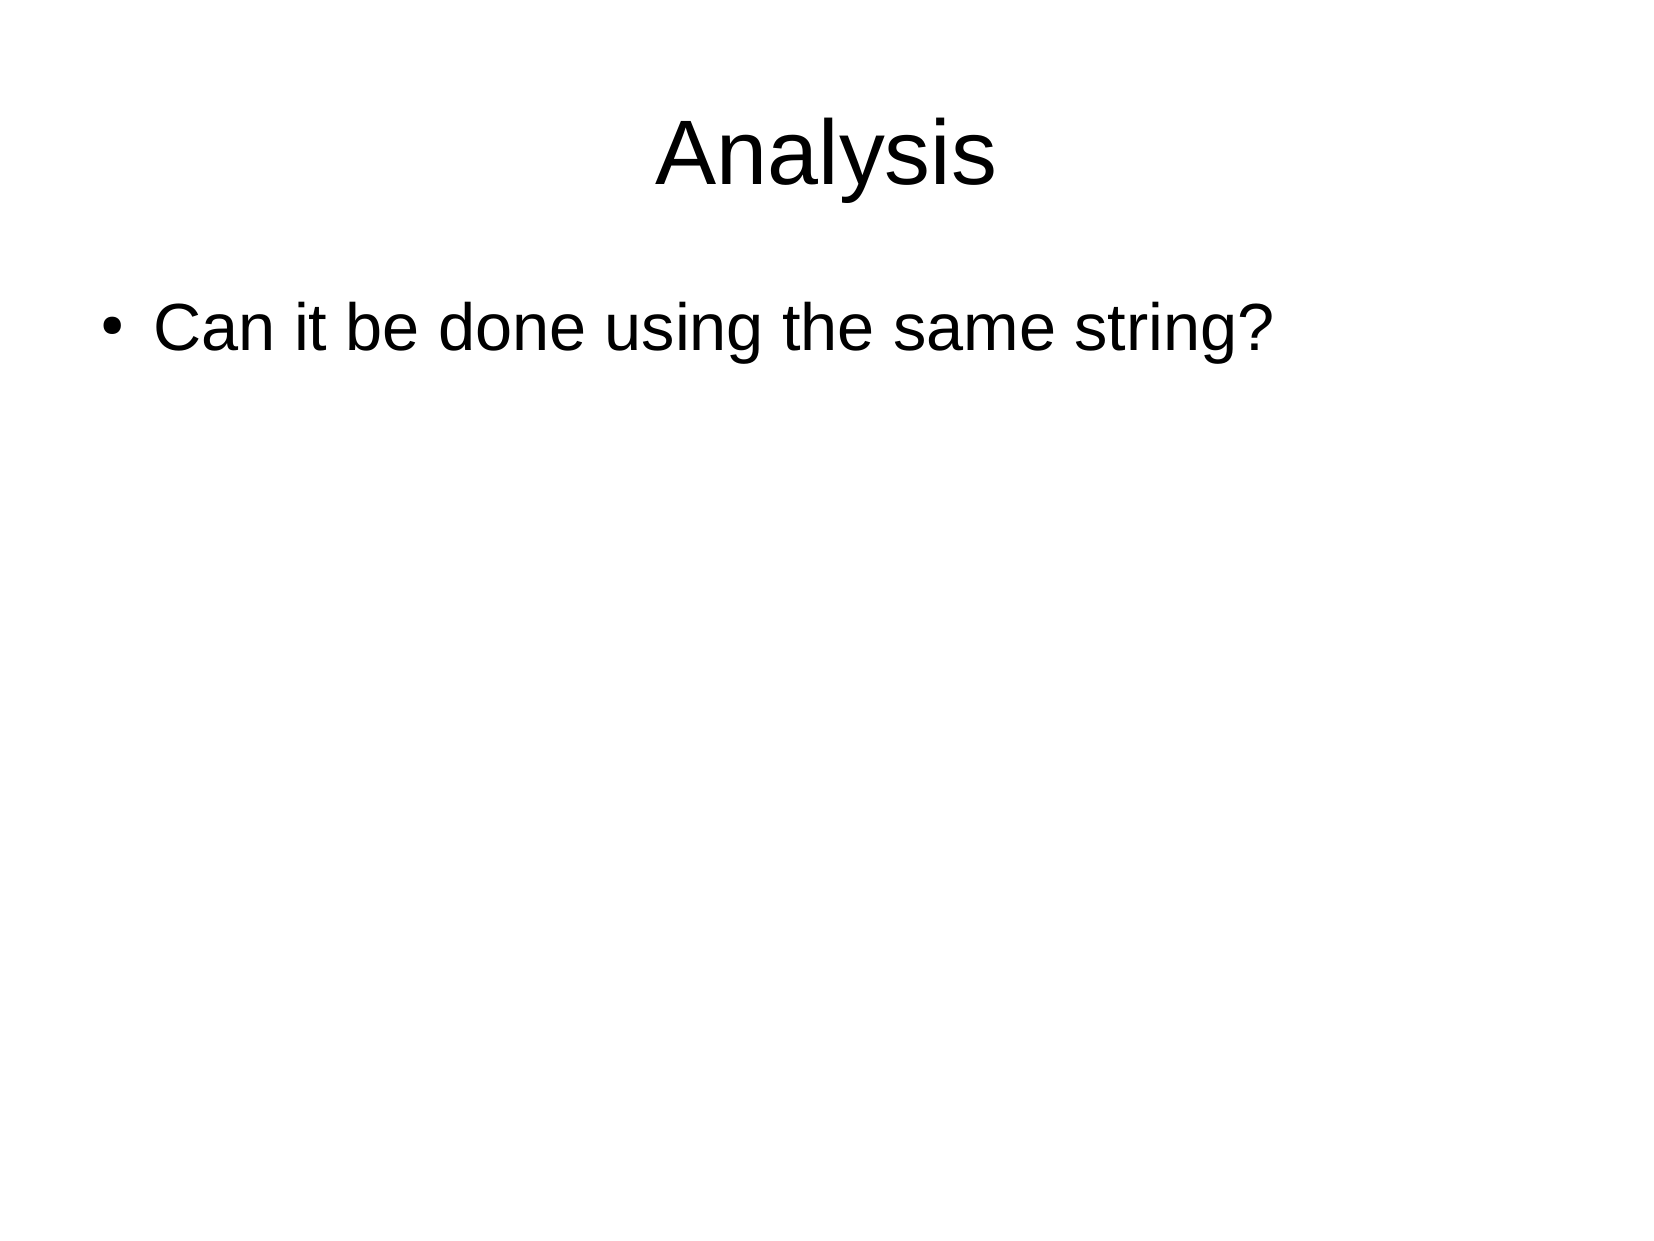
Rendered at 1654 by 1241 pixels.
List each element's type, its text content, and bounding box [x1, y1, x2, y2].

title Analysis [82, 49, 1571, 257]
list Can it be done using the same string? [82, 290, 1571, 1010]
